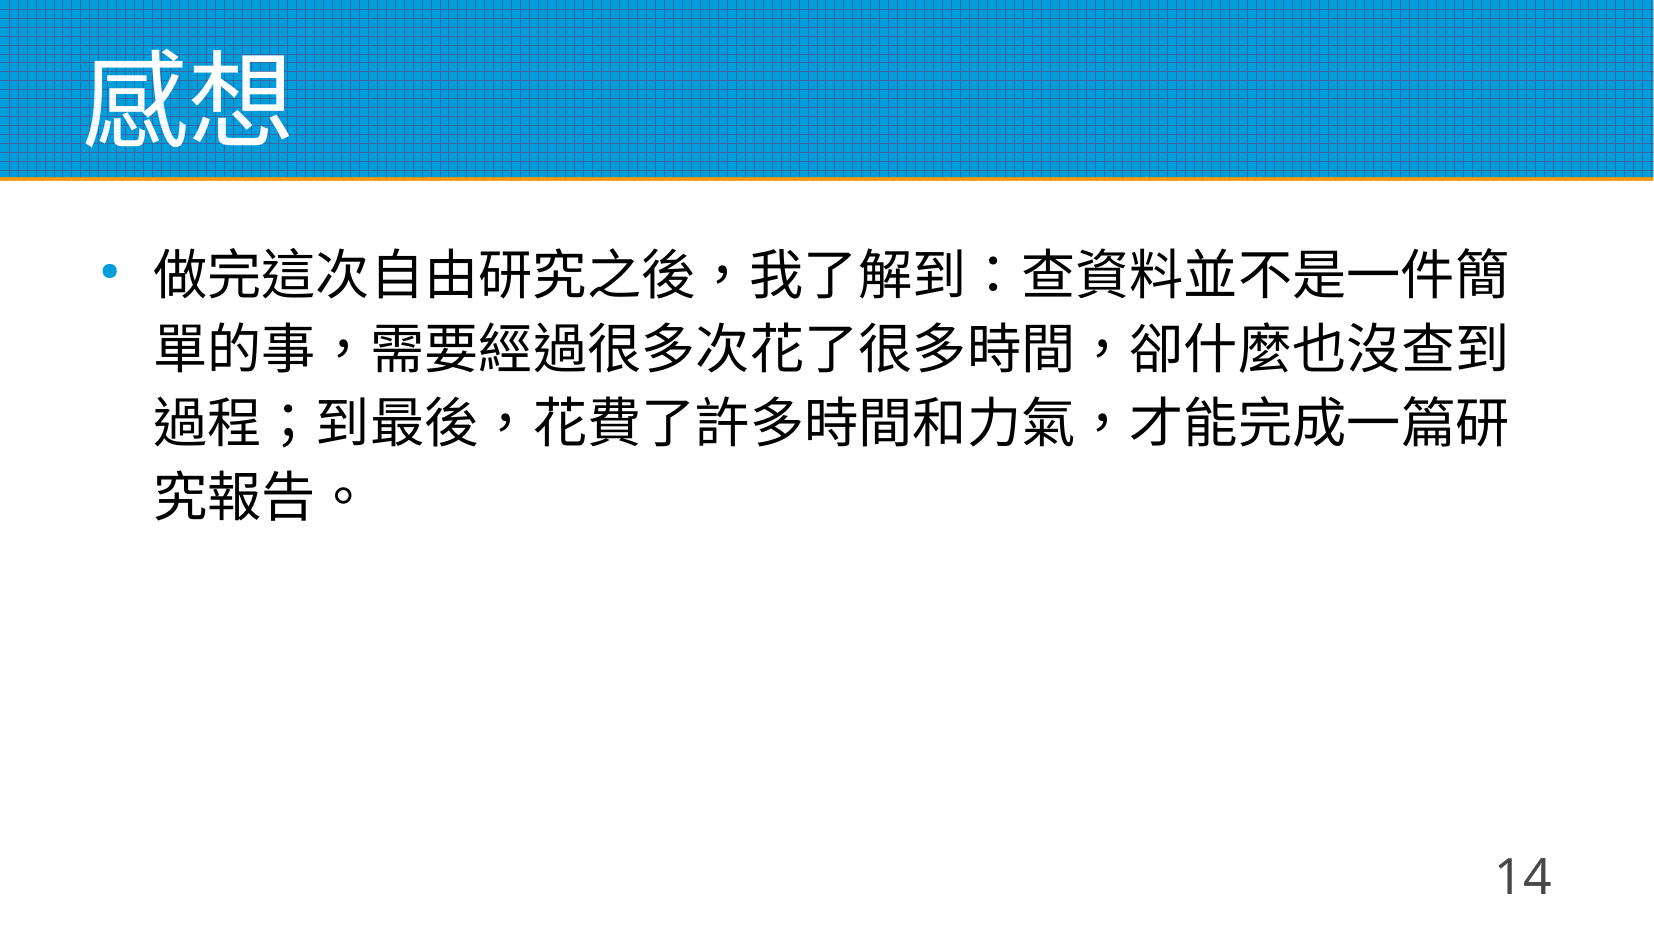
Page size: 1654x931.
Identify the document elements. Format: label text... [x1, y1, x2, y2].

title 感想 [82, 14, 1571, 171]
list 做完這次自由研究之後，我了解到：查資料並不是一件簡單的事，需要經過很多次花了很多時間，卻什麼也沒查到過程；到最後，花費了許多時間和力氣，才能完成一篇研究報告。 [82, 236, 1563, 811]
